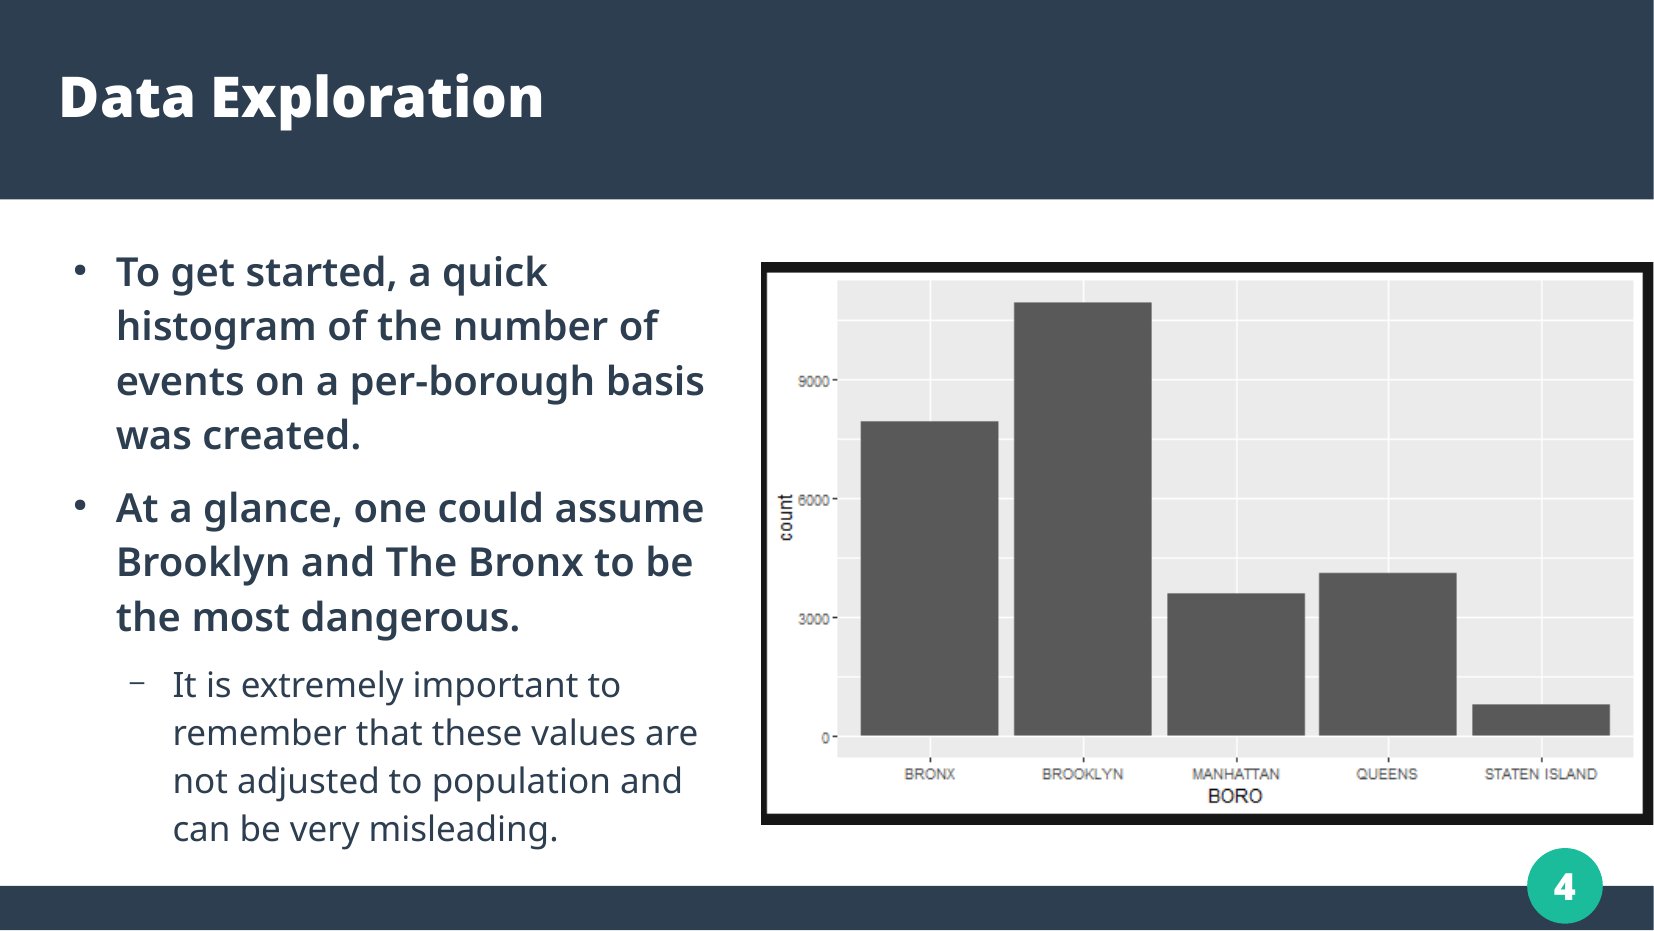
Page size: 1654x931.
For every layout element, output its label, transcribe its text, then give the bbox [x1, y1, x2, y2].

list To get started, a quick histogram of the number of events on a per-borough basis was created. At a glance, one could assume Brooklyn and The Bronx to be the most dangerous. It is extremely important to remember that these values are not adjusted to population and can be very misleading. [59, 243, 751, 864]
title Data Exploration [59, 37, 1595, 155]
picture [761, 262, 1654, 825]
